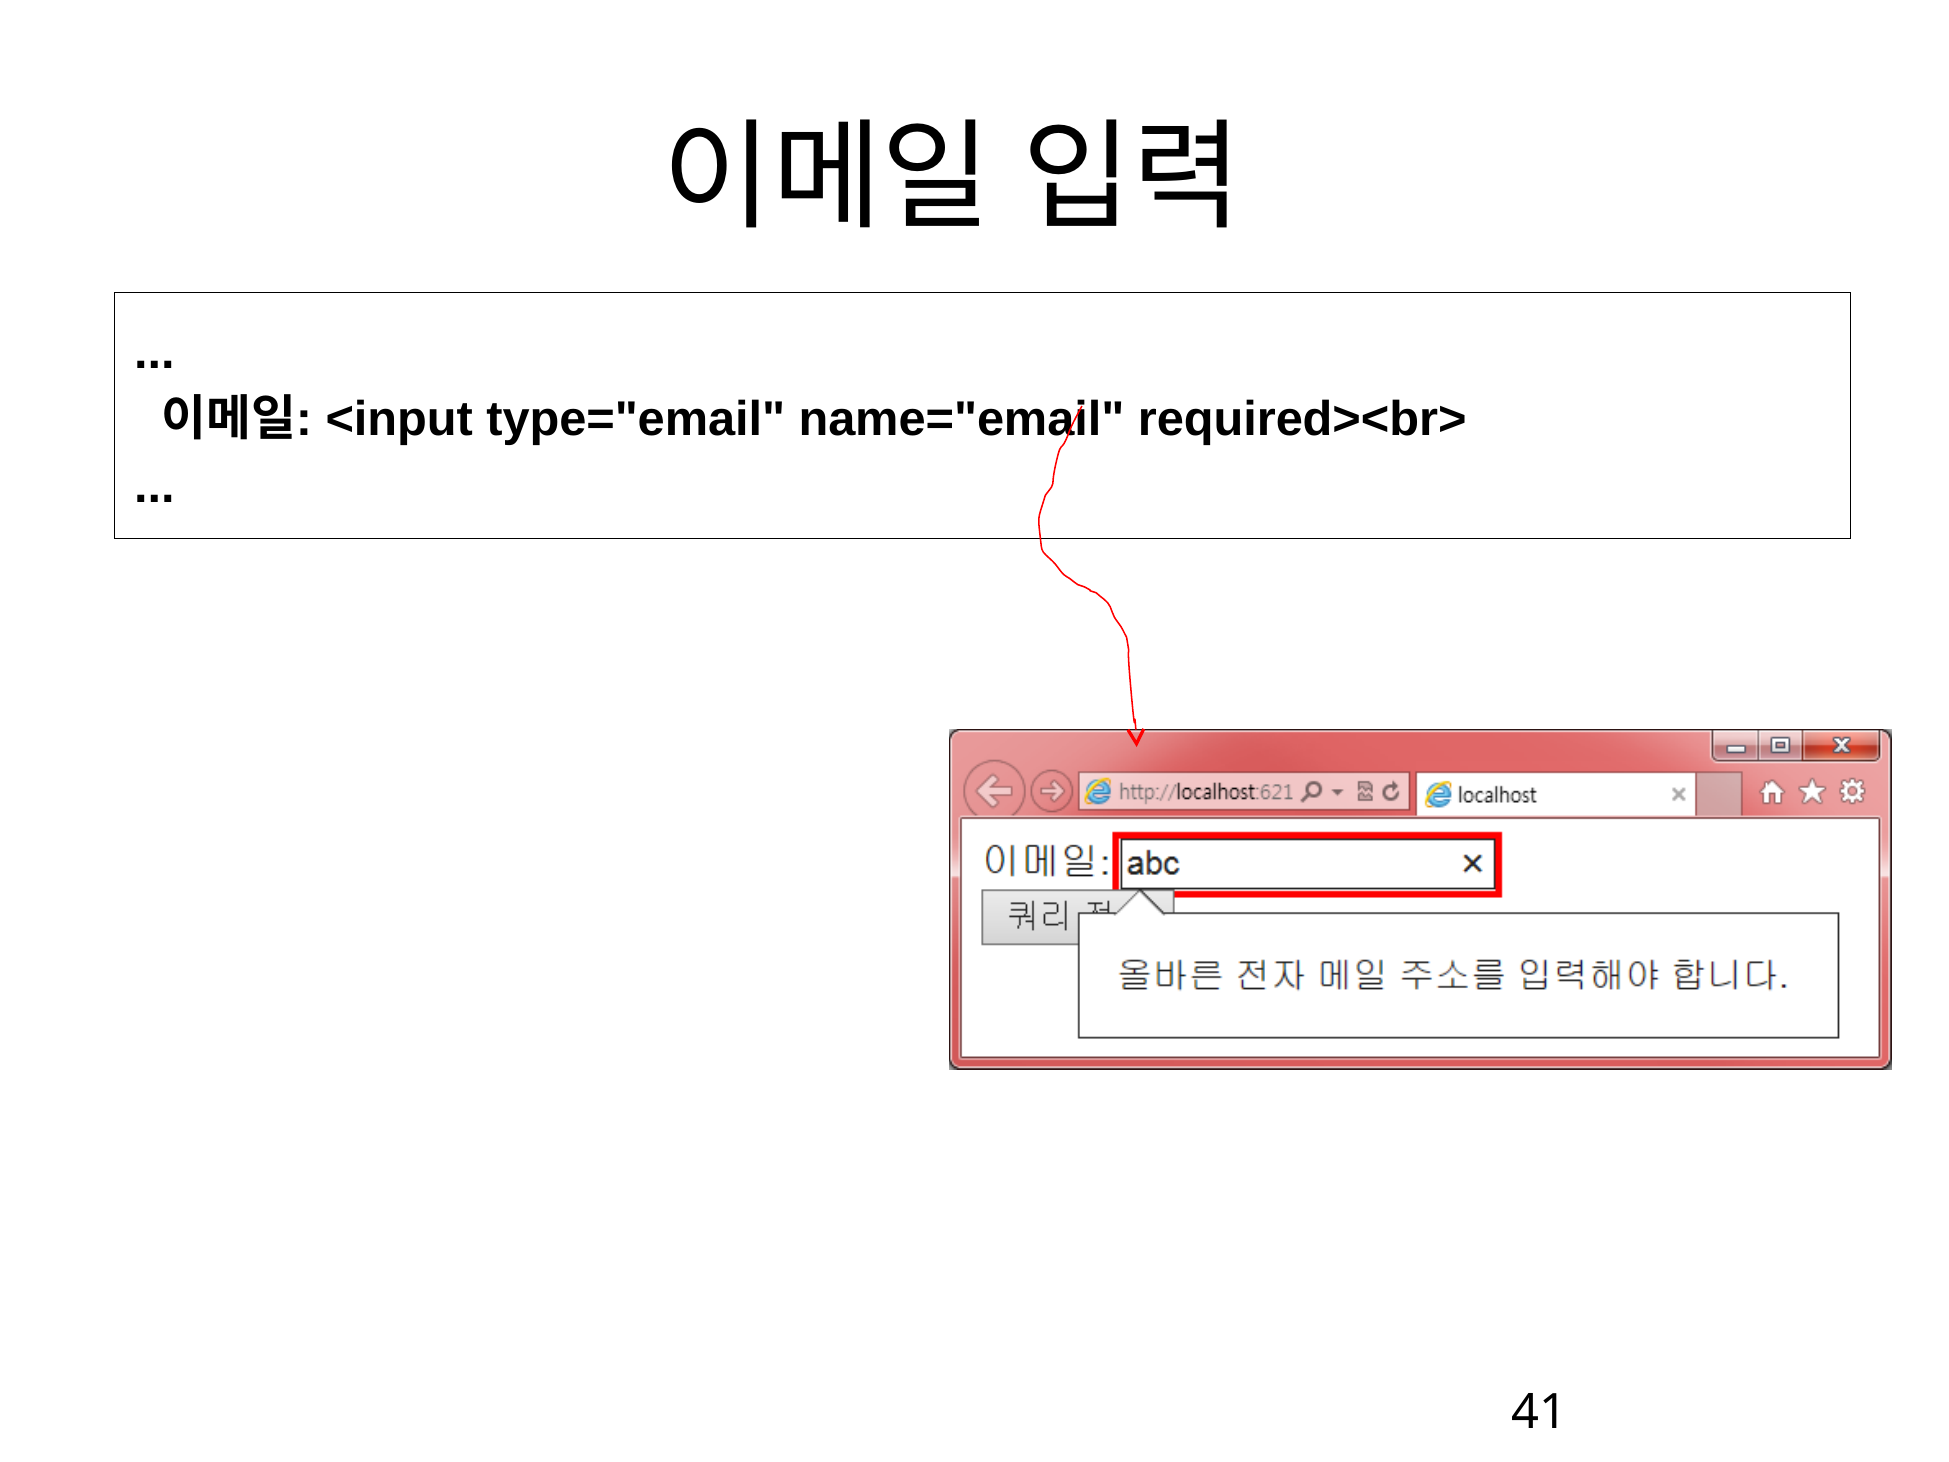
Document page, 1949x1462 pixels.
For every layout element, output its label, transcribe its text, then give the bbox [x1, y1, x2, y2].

text_box ... 이메일: <input type="email" name="email" required><br> ... [114, 292, 1851, 539]
picture [1131, 729, 1141, 739]
slide_number <숫자> [1496, 1372, 1899, 1462]
title 이메일 입력 [156, 92, 1749, 255]
picture [949, 729, 1892, 1070]
